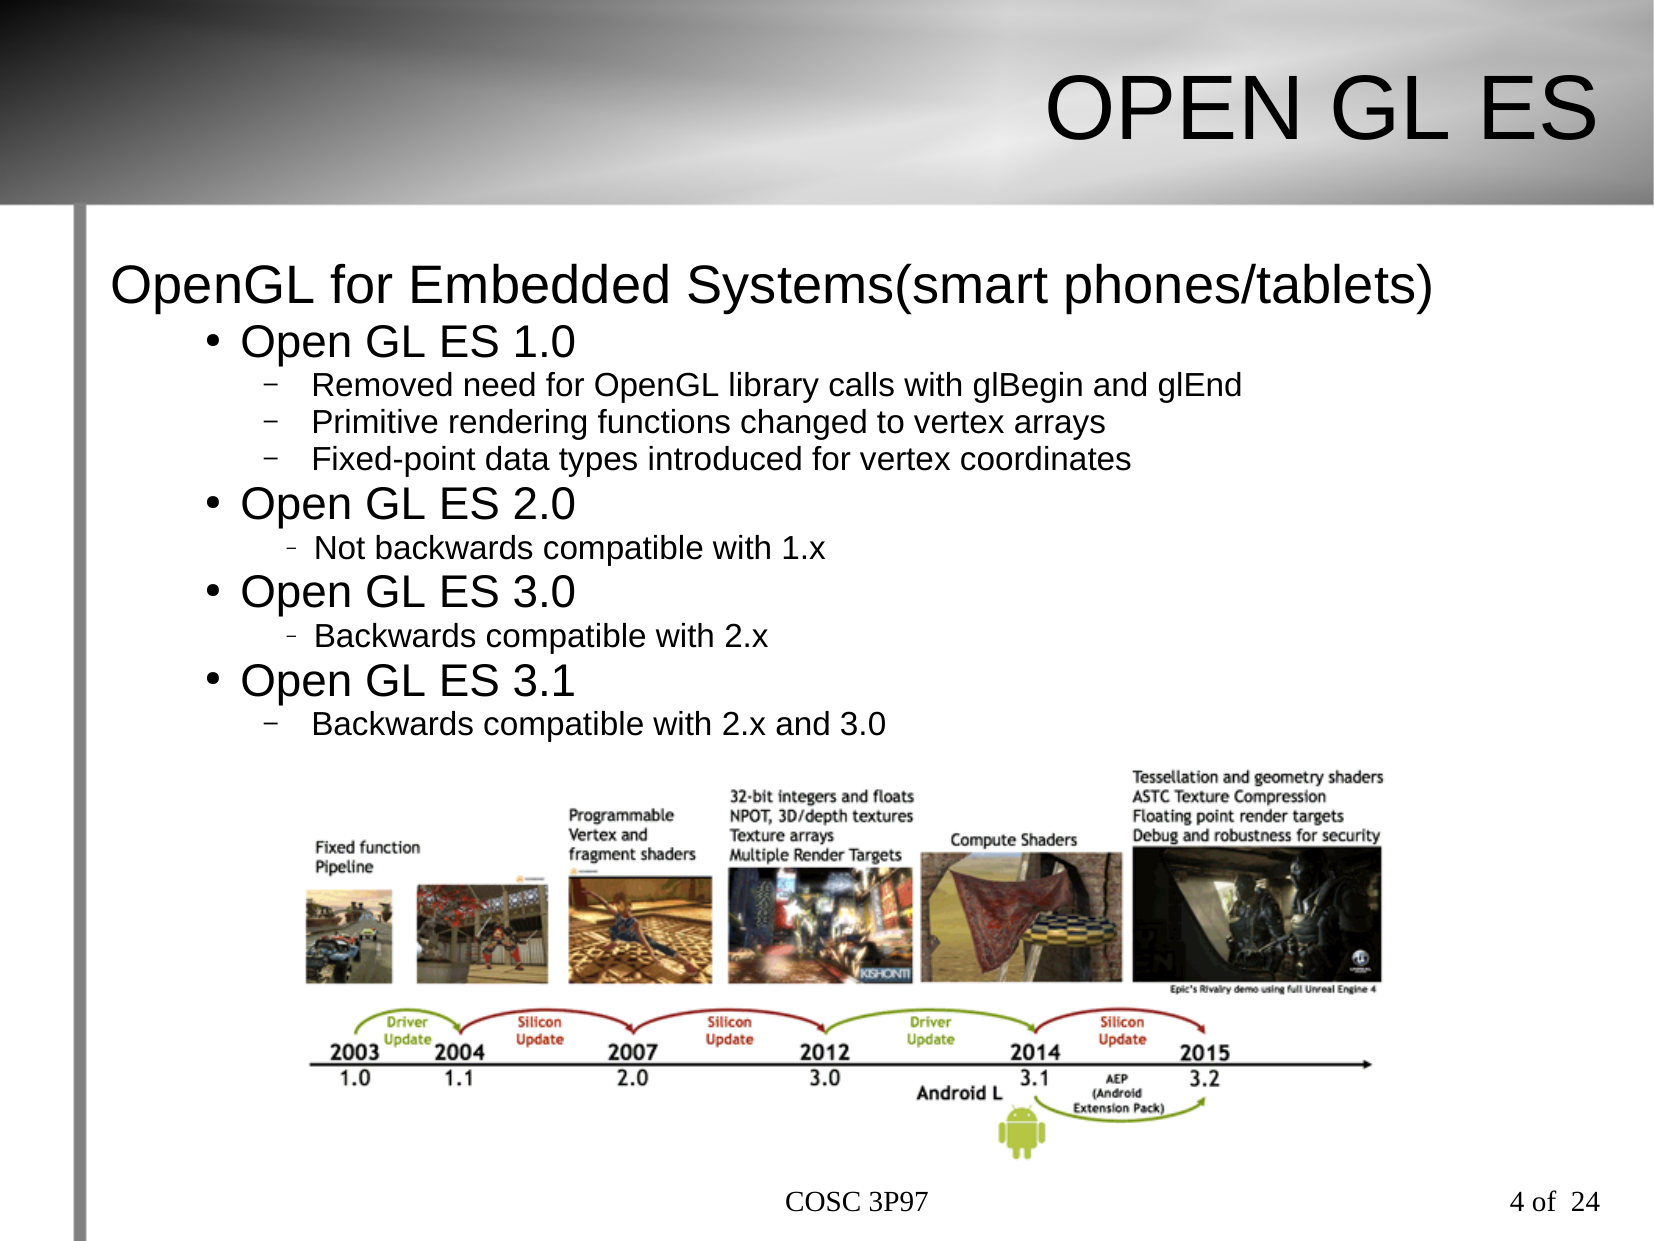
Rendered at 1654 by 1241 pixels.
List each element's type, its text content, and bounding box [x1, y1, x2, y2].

picture [0, 0, 1654, 1241]
title OPEN GL ES [112, 13, 1601, 201]
list OpenGL for Embedded Systems(smart phones/tablets) Open GL ES 1.0 Removed need for OpenGL library calls with glBegin and glEnd Primitive rendering functions changed to vertex arrays Fixed-point data types introduced for vertex coordinates Open GL ES 2.0 Not backwards compatible with 1.x Open GL ES 3.0 Backwards compatible with 2.x Open GL ES 3.1 Backwards compatible with 2.x and 3.0 [75, 255, 1636, 751]
